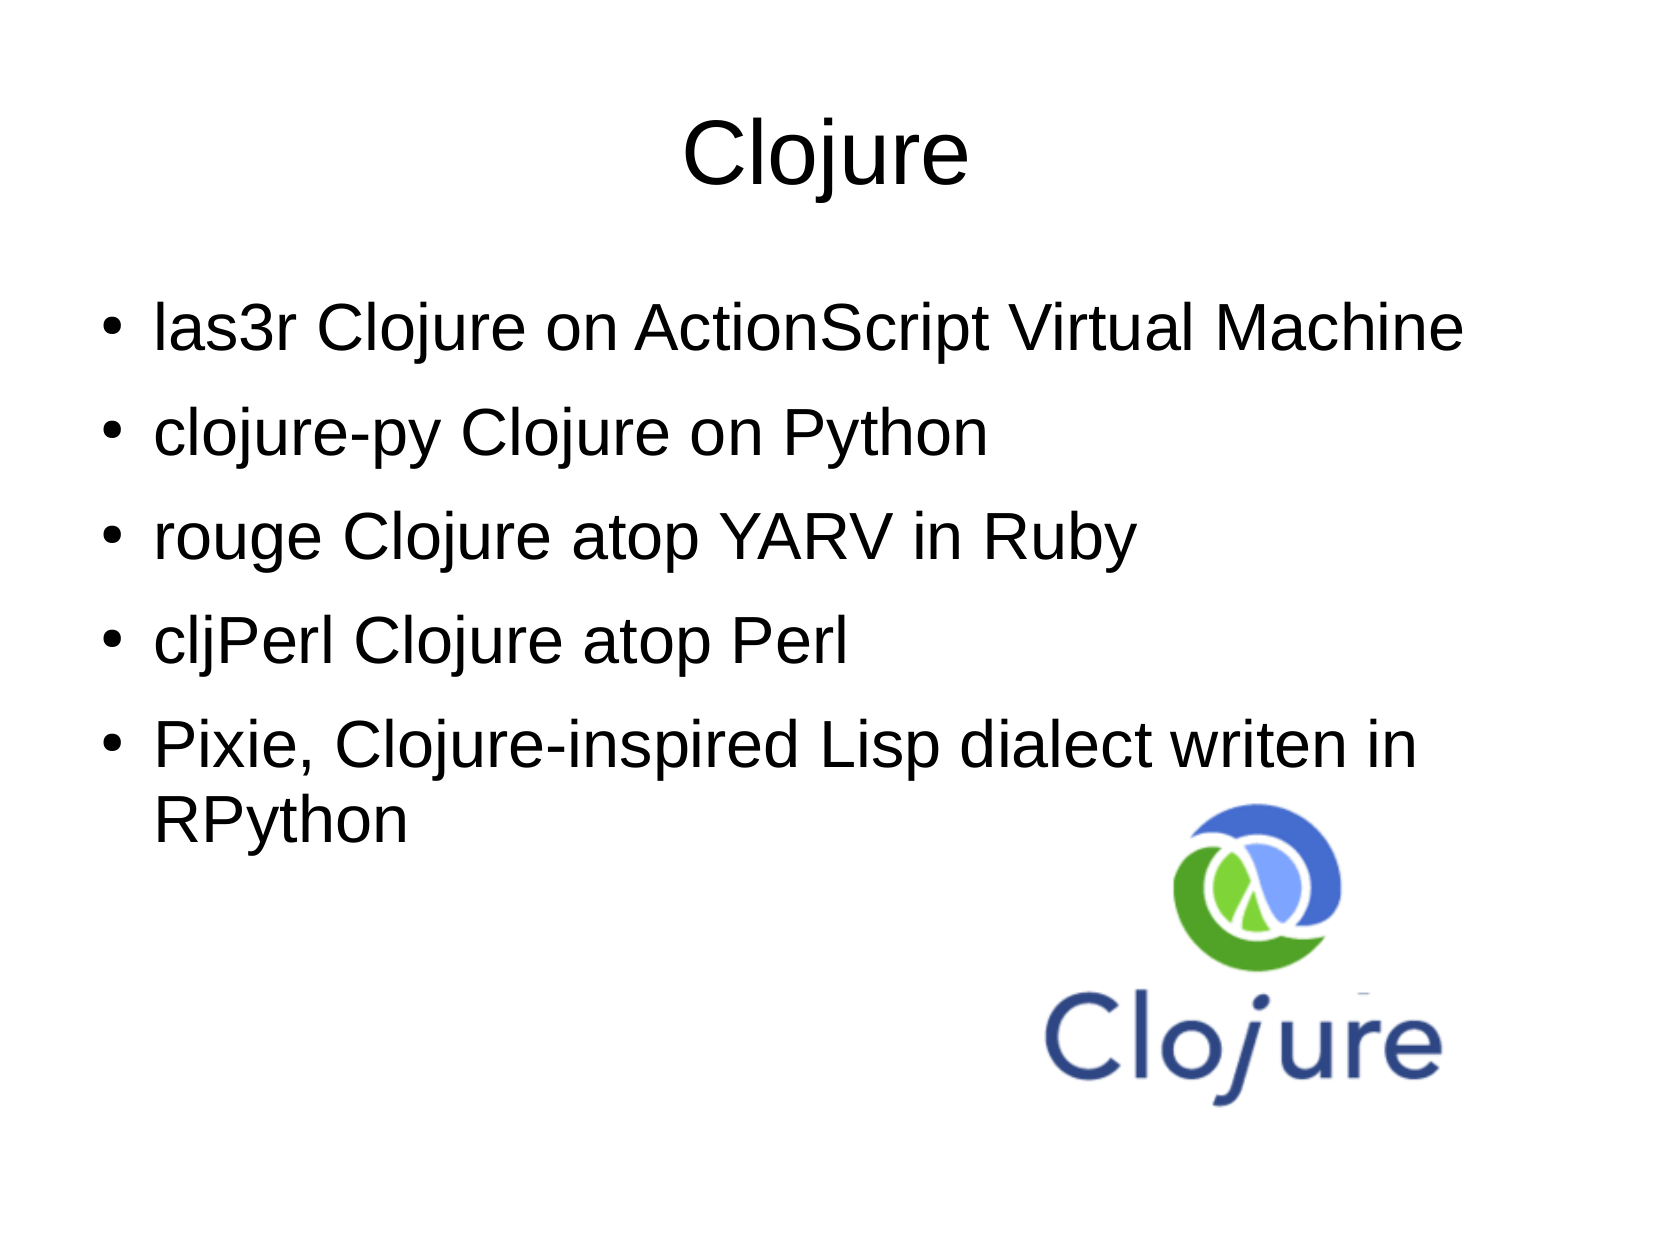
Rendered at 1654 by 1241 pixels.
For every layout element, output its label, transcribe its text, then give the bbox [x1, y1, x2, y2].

picture [1027, 788, 1470, 1123]
list las3r Clojure on ActionScript Virtual Machine clojure-py Clojure on Python rouge Clojure atop YARV in Ruby cljPerl Clojure atop Perl Pixie, Clojure-inspired Lisp dialect writen in RPython [82, 290, 1571, 1010]
title Clojure [82, 49, 1571, 257]
